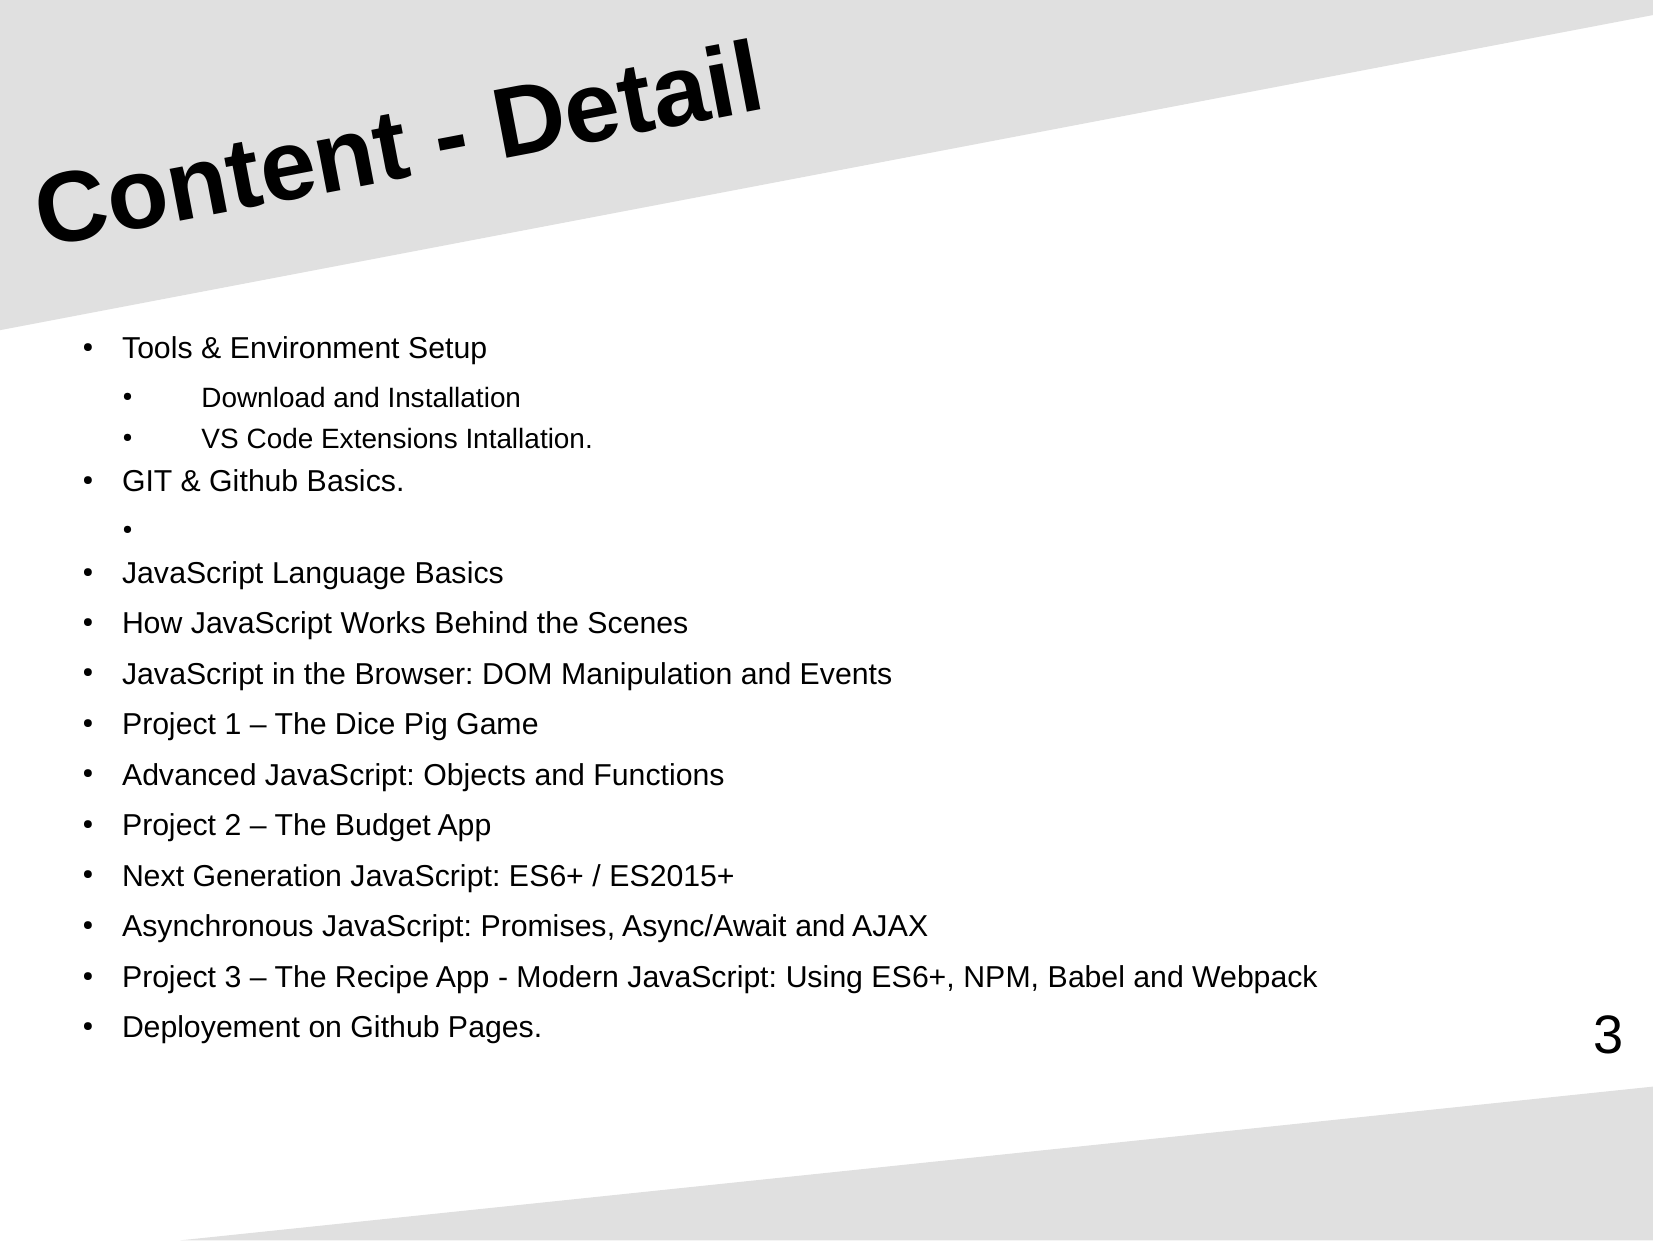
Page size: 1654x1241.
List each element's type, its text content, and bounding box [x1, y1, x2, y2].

list Tools & Environment Setup Download and Installation VS Code Extensions Intallation. GIT & Github Basics. JavaScript Language Basics How JavaScript Works Behind the Scenes JavaScript in the Browser: DOM Manipulation and Events Project 1 – The Dice Pig Game Advanced JavaScript: Objects and Functions Project 2 – The Budget App Next Generation JavaScript: ES6+ / ES2015+ Asynchronous JavaScript: Promises, Async/Await and AJAX Project 3 – The Recipe App - Modern JavaScript: Using ES6+, NPM, Babel and Webpack Deployement on Github Pages. [82, 331, 1538, 1051]
title Content - Detail [15, 0, 1519, 323]
